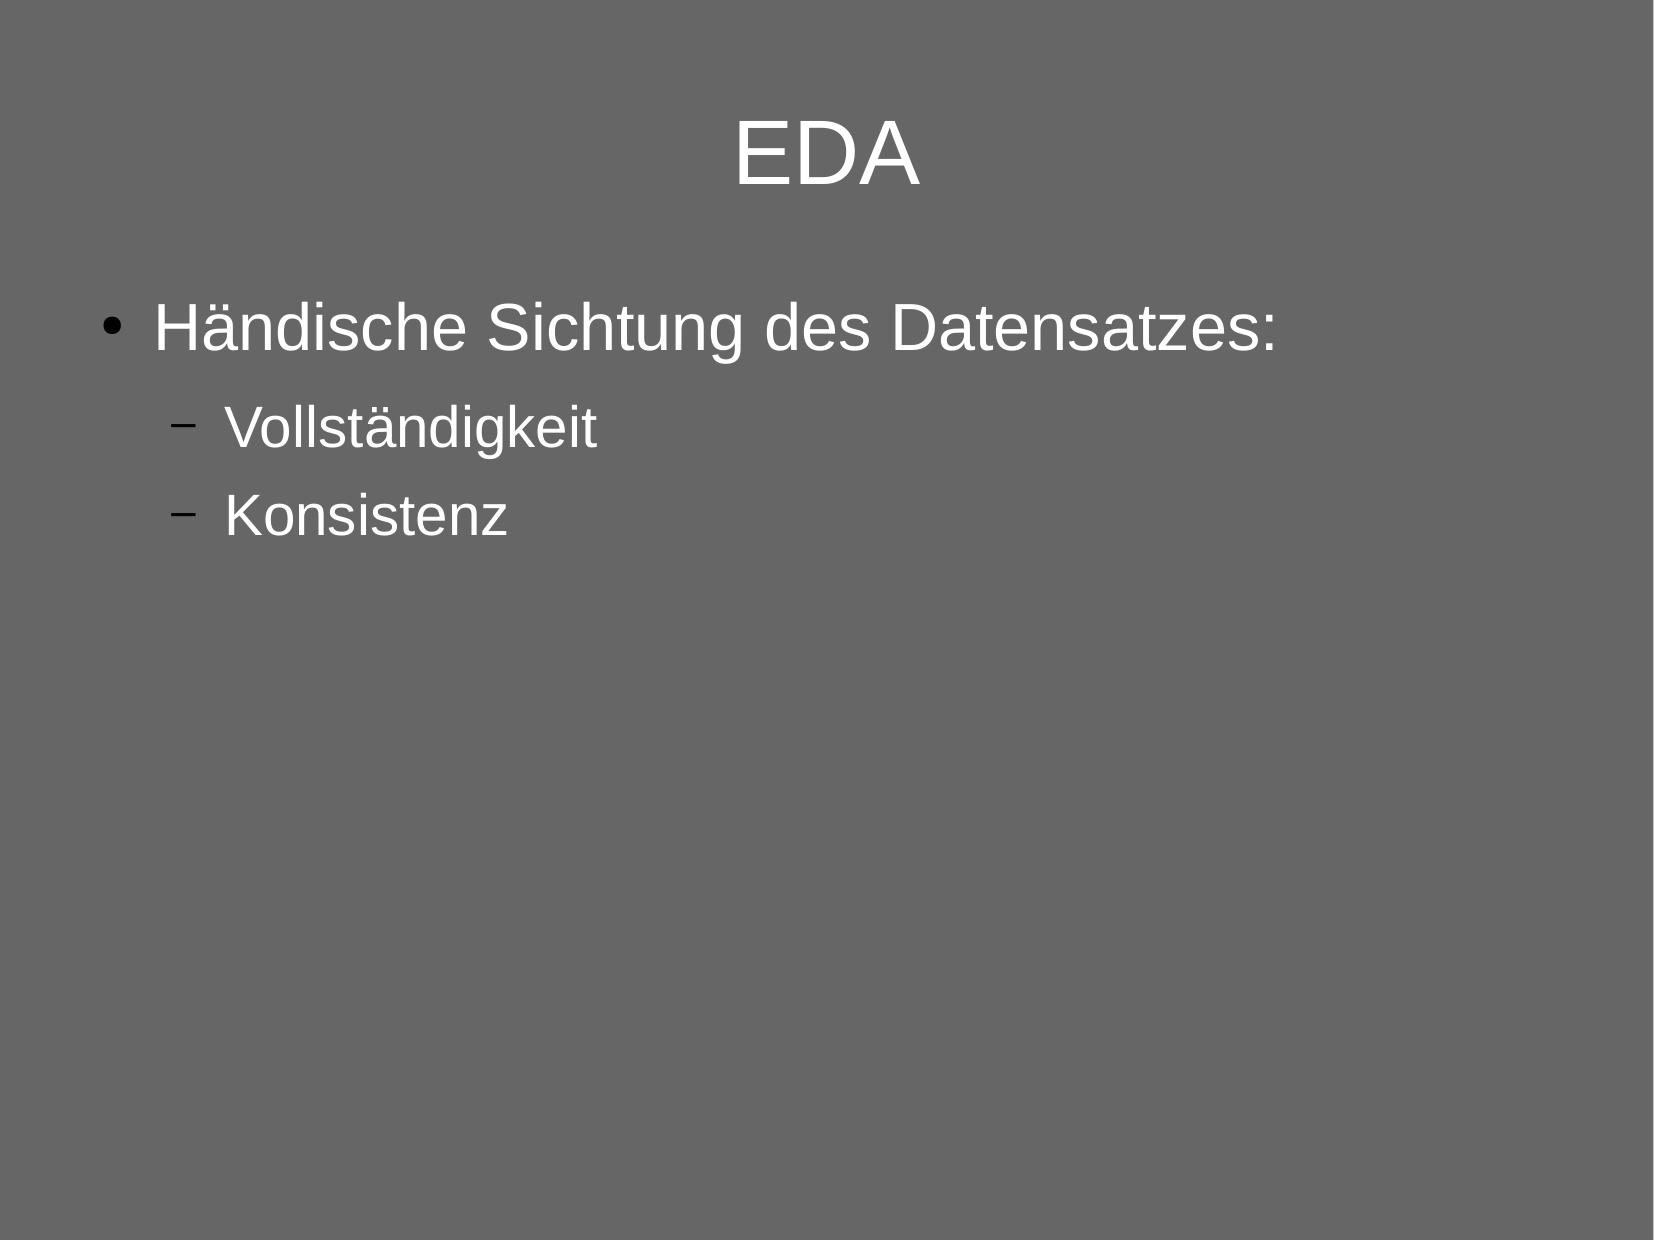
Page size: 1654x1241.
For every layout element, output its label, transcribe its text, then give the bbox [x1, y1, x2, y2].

list Händische Sichtung des Datensatzes: Vollständigkeit Konsistenz [82, 290, 1571, 1109]
title EDA [82, 49, 1571, 257]
